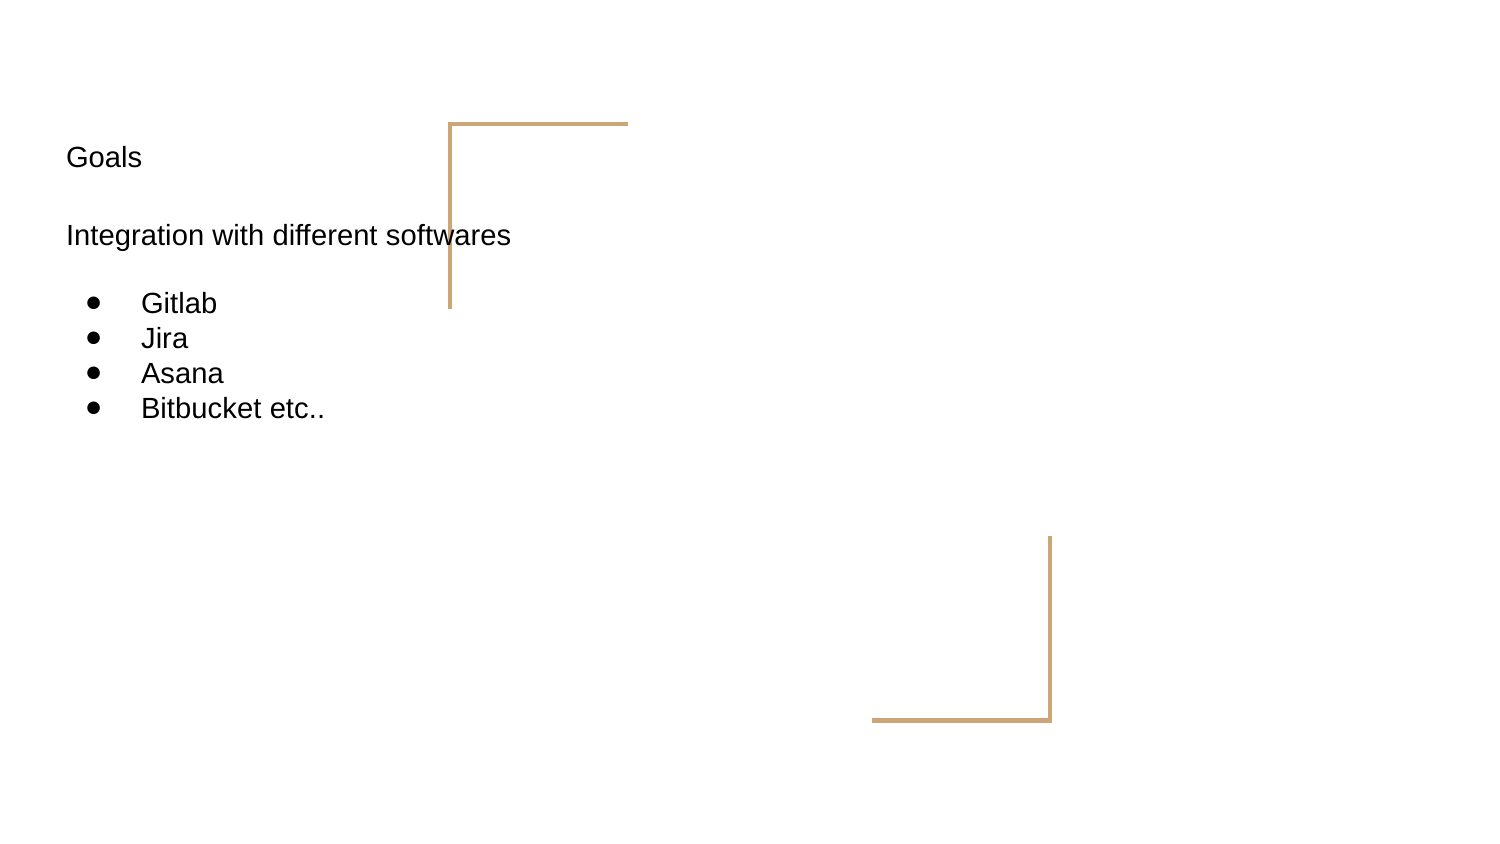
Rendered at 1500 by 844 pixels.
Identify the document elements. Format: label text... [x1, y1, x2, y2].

list Integration with different softwares Gitlab Jira Asana Bitbucket etc.. [51, 200, 1449, 752]
title Goals [51, 51, 1449, 189]
